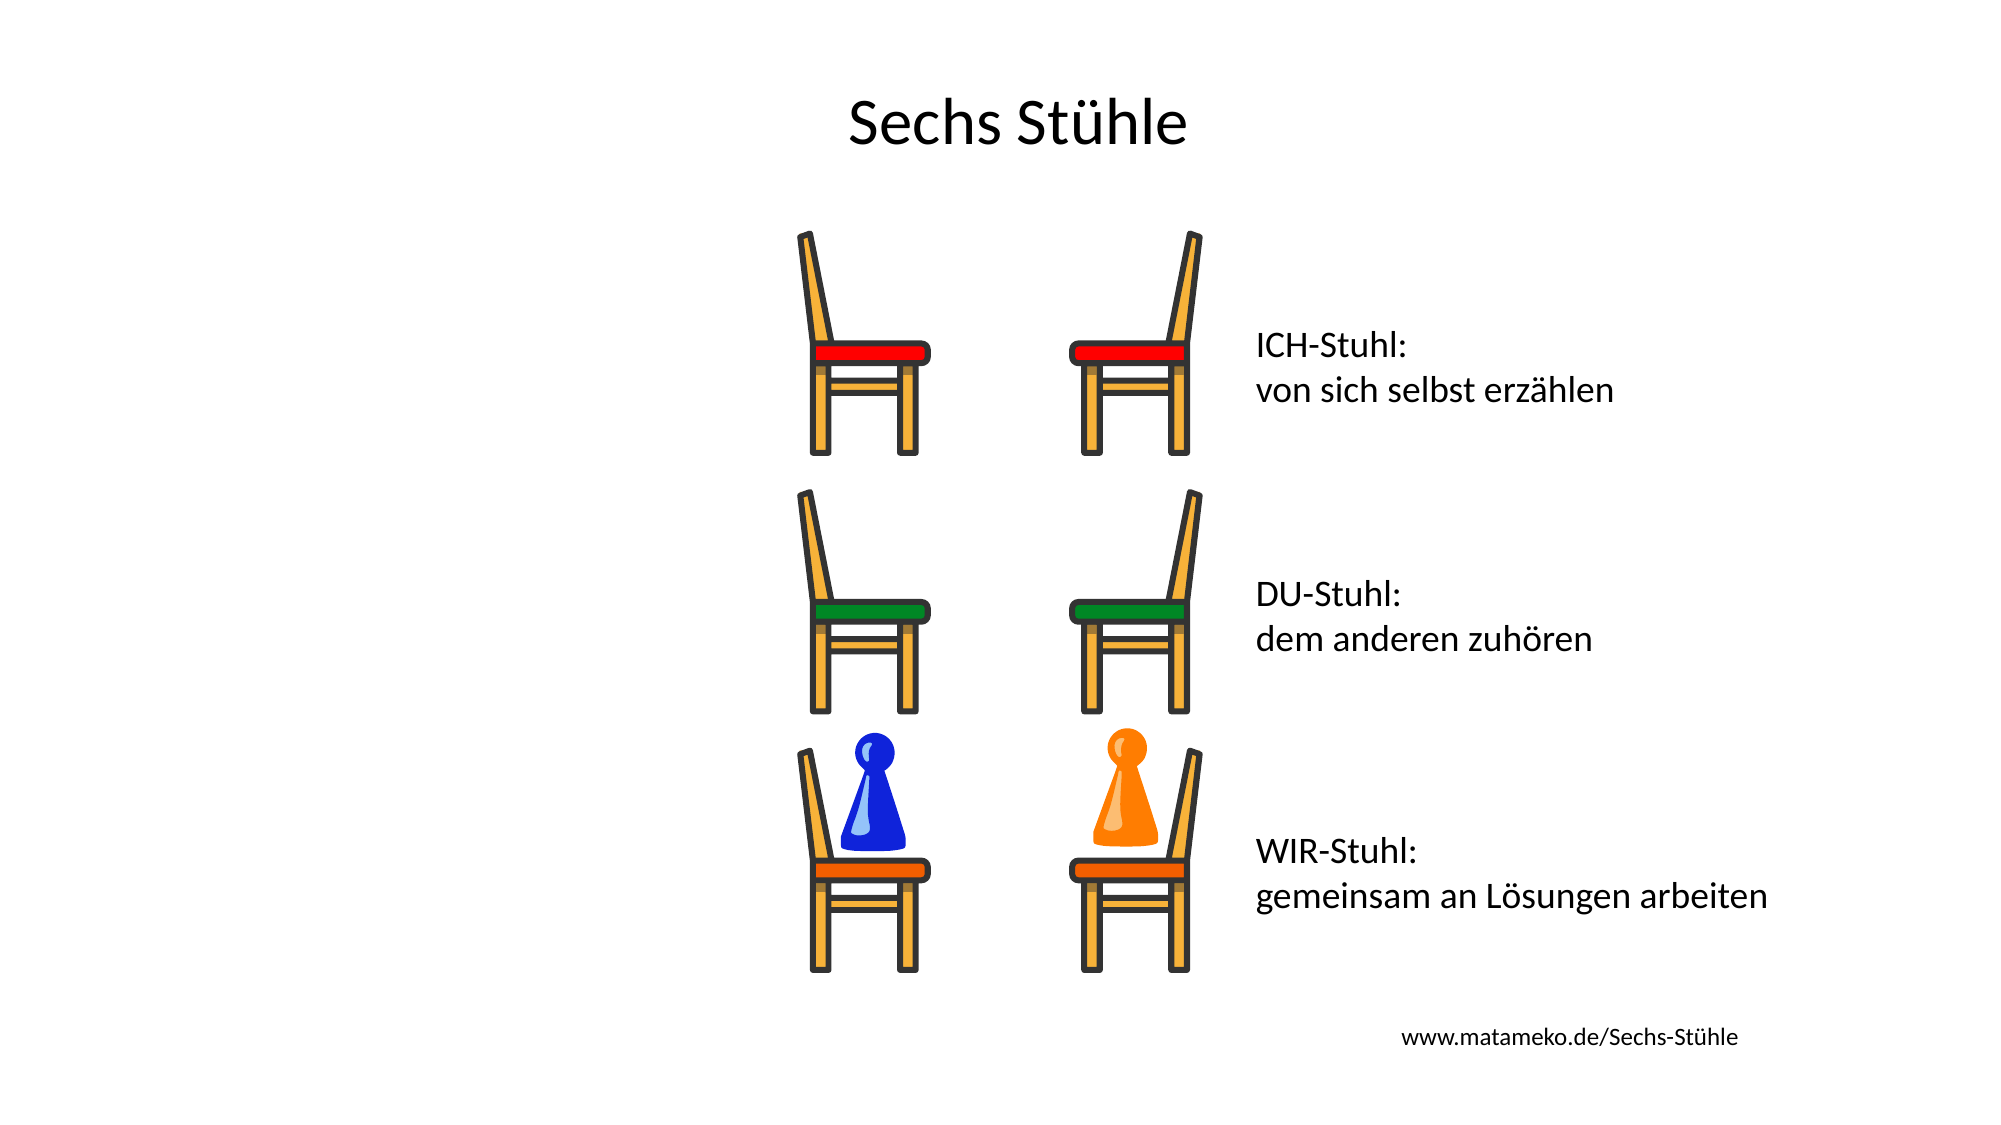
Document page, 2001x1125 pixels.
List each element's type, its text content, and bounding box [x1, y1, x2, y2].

text_box [797, 747, 931, 973]
text_box www.matameko.de/Sechs-Stühle [1386, 1013, 1754, 1058]
text_box [1069, 230, 1203, 456]
text_box [840, 732, 906, 852]
text_box WIR-Stuhl: gemeinsam an Lösungen arbeiten [1241, 819, 2000, 924]
text_box DU-Stuhl: dem anderen zuhören [1241, 561, 1609, 666]
text_box [797, 489, 931, 715]
text_box [1069, 747, 1203, 973]
text_box [1069, 489, 1203, 715]
text_box [797, 230, 931, 456]
text_box Sechs Stühle [833, 70, 1208, 167]
text_box ICH-Stuhl: von sich selbst erzählen [1241, 313, 1630, 418]
text_box [1093, 728, 1159, 847]
